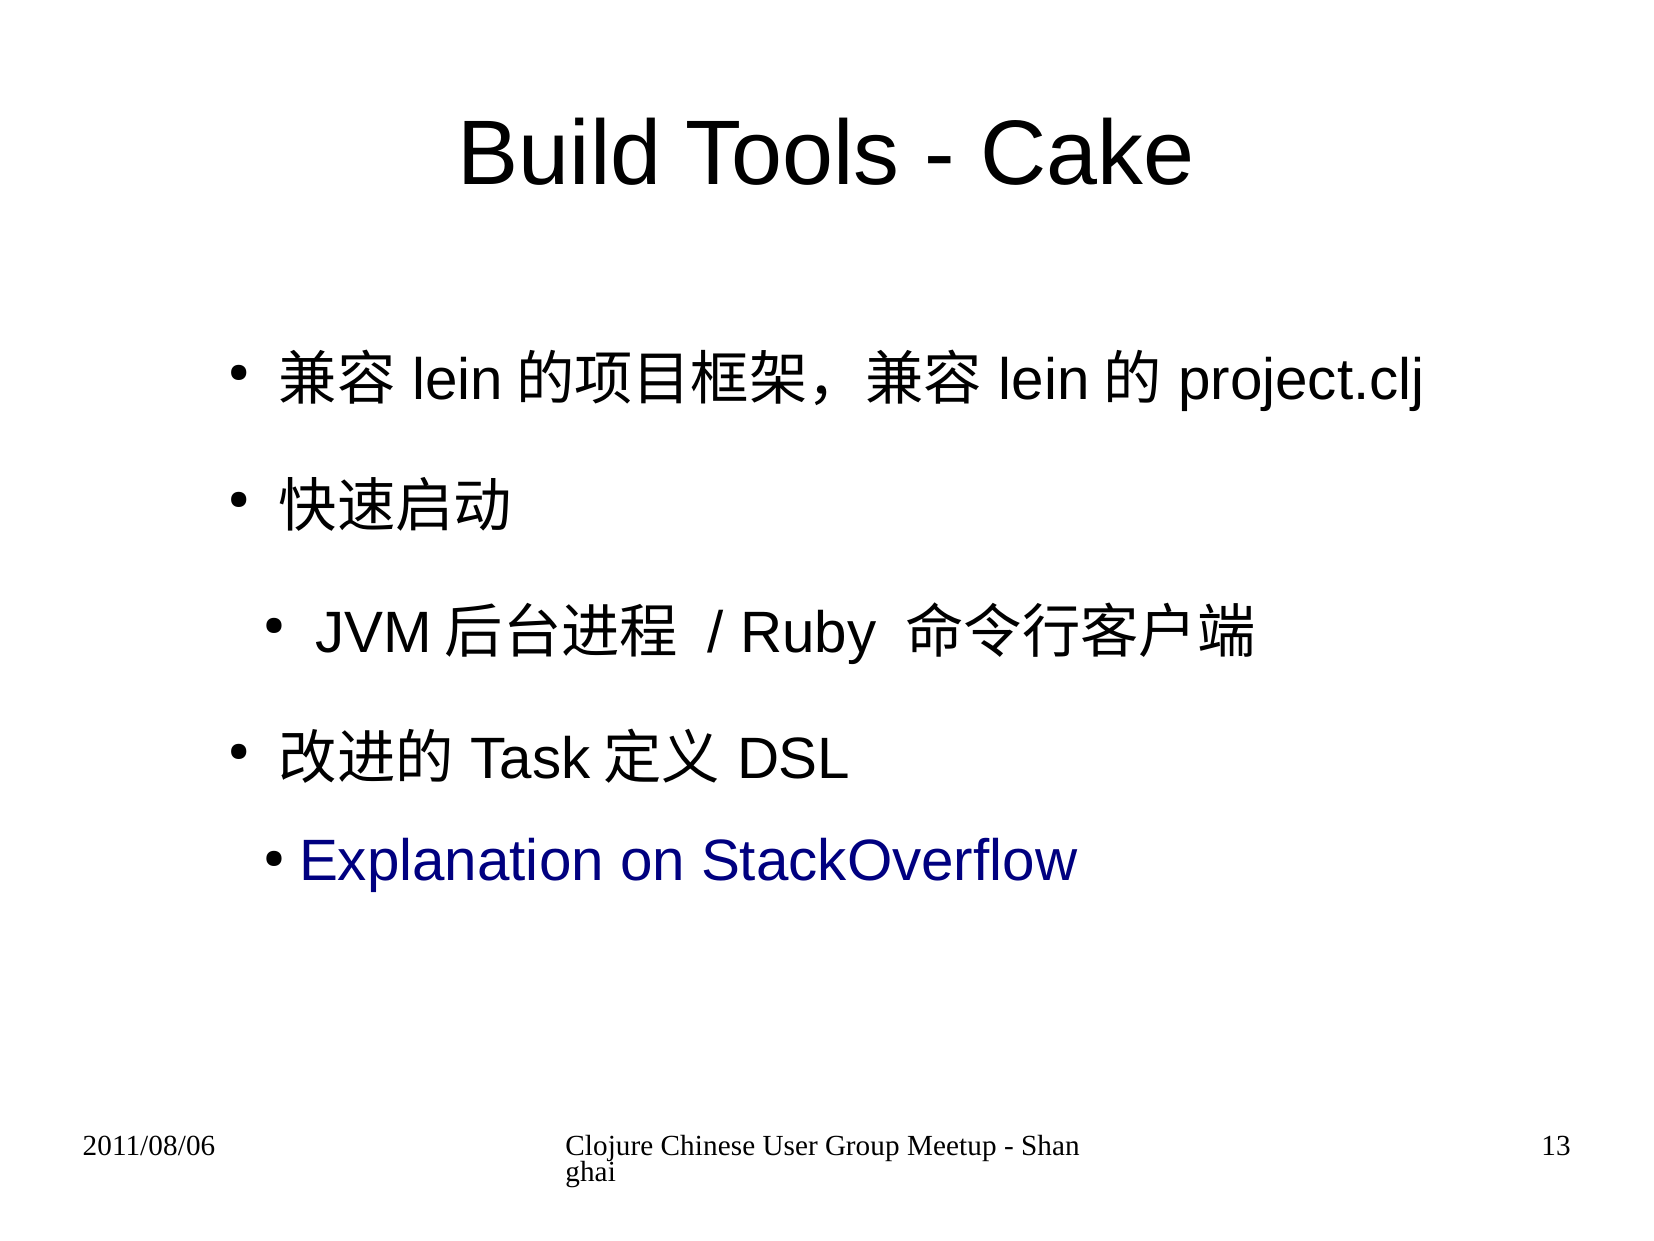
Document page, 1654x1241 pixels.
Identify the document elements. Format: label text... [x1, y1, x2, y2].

title Build Tools - Cake [82, 49, 1571, 257]
subtitle 兼容lein的项目框架，兼容lein的project.clj 快速启动 JVM后台进程 / Ruby 命令行客户端 改进的Task定义DSL Explanation on StackOverflow [82, 290, 1571, 1109]
